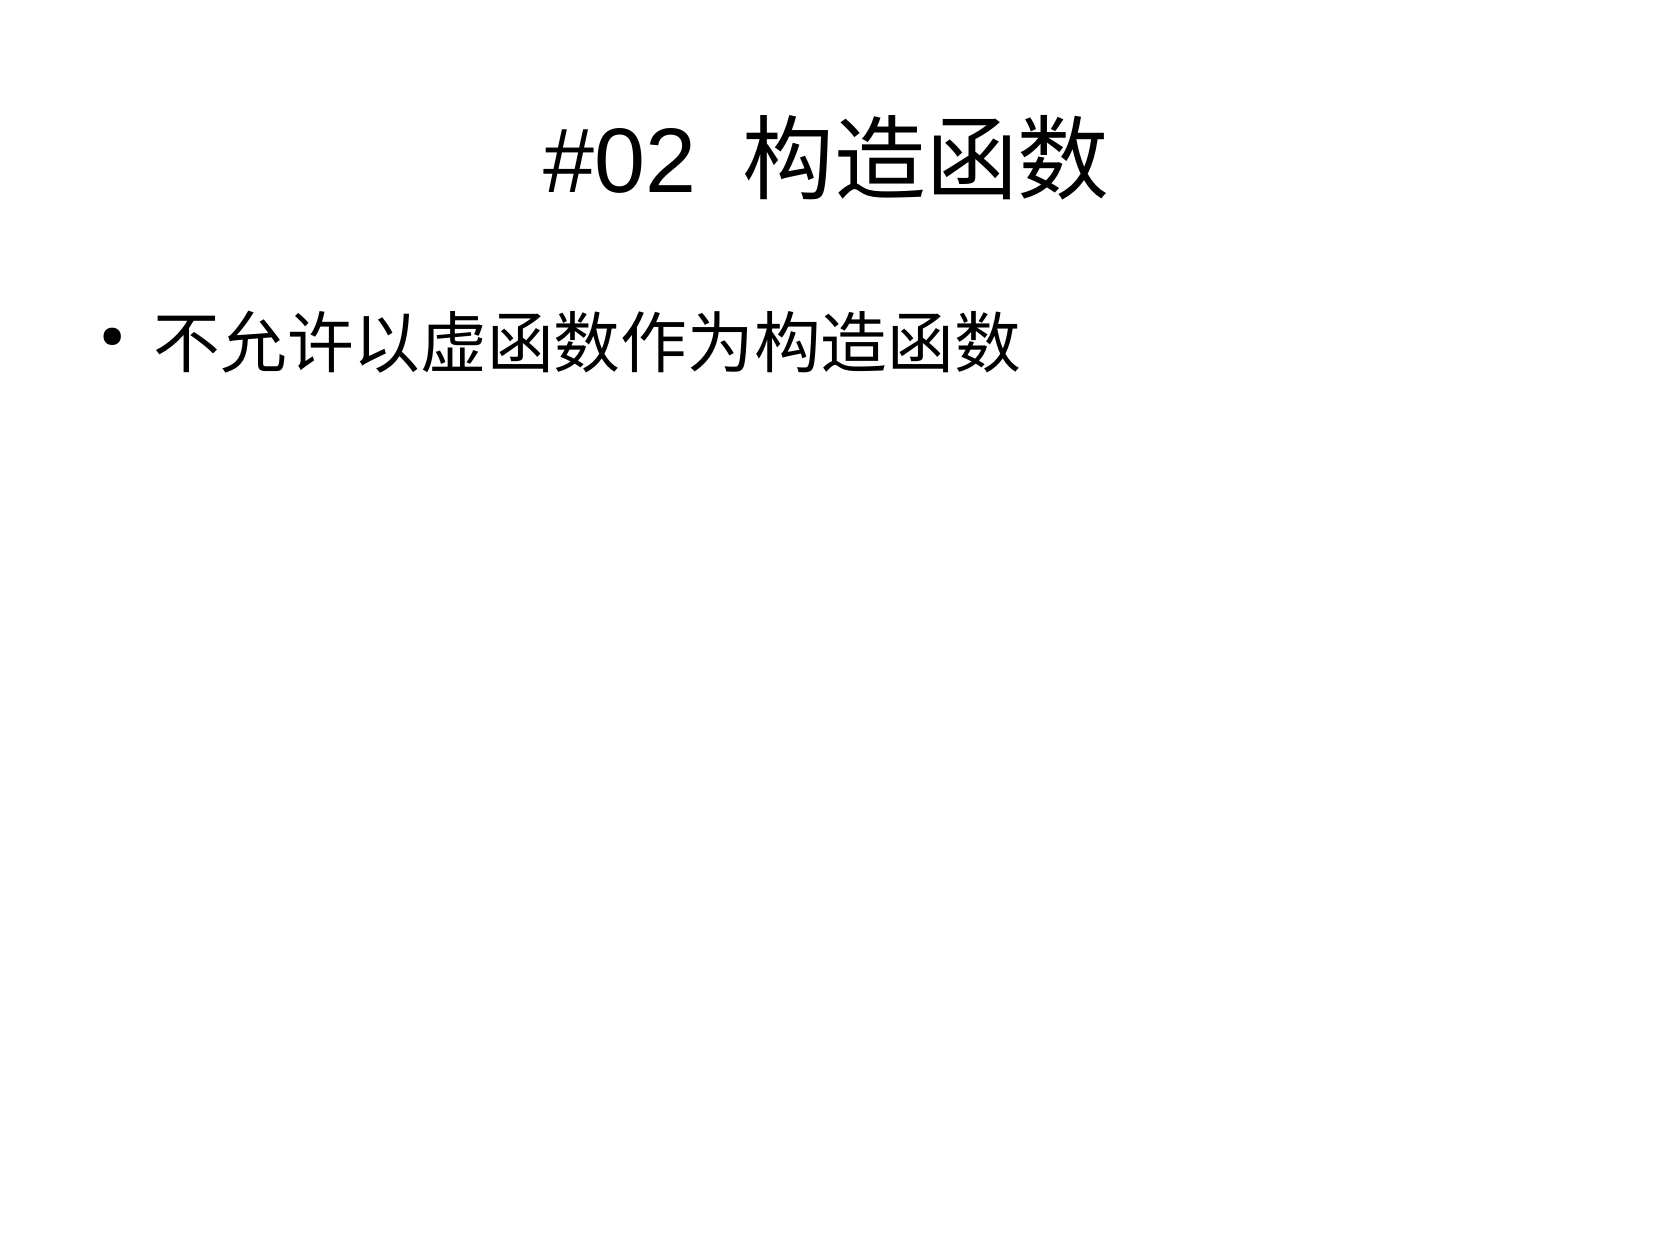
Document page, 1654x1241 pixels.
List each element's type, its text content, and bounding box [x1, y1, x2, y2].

list 不允许以虚函数作为构造函数 [82, 290, 1571, 1010]
title #02 构造函数 [82, 49, 1571, 257]
